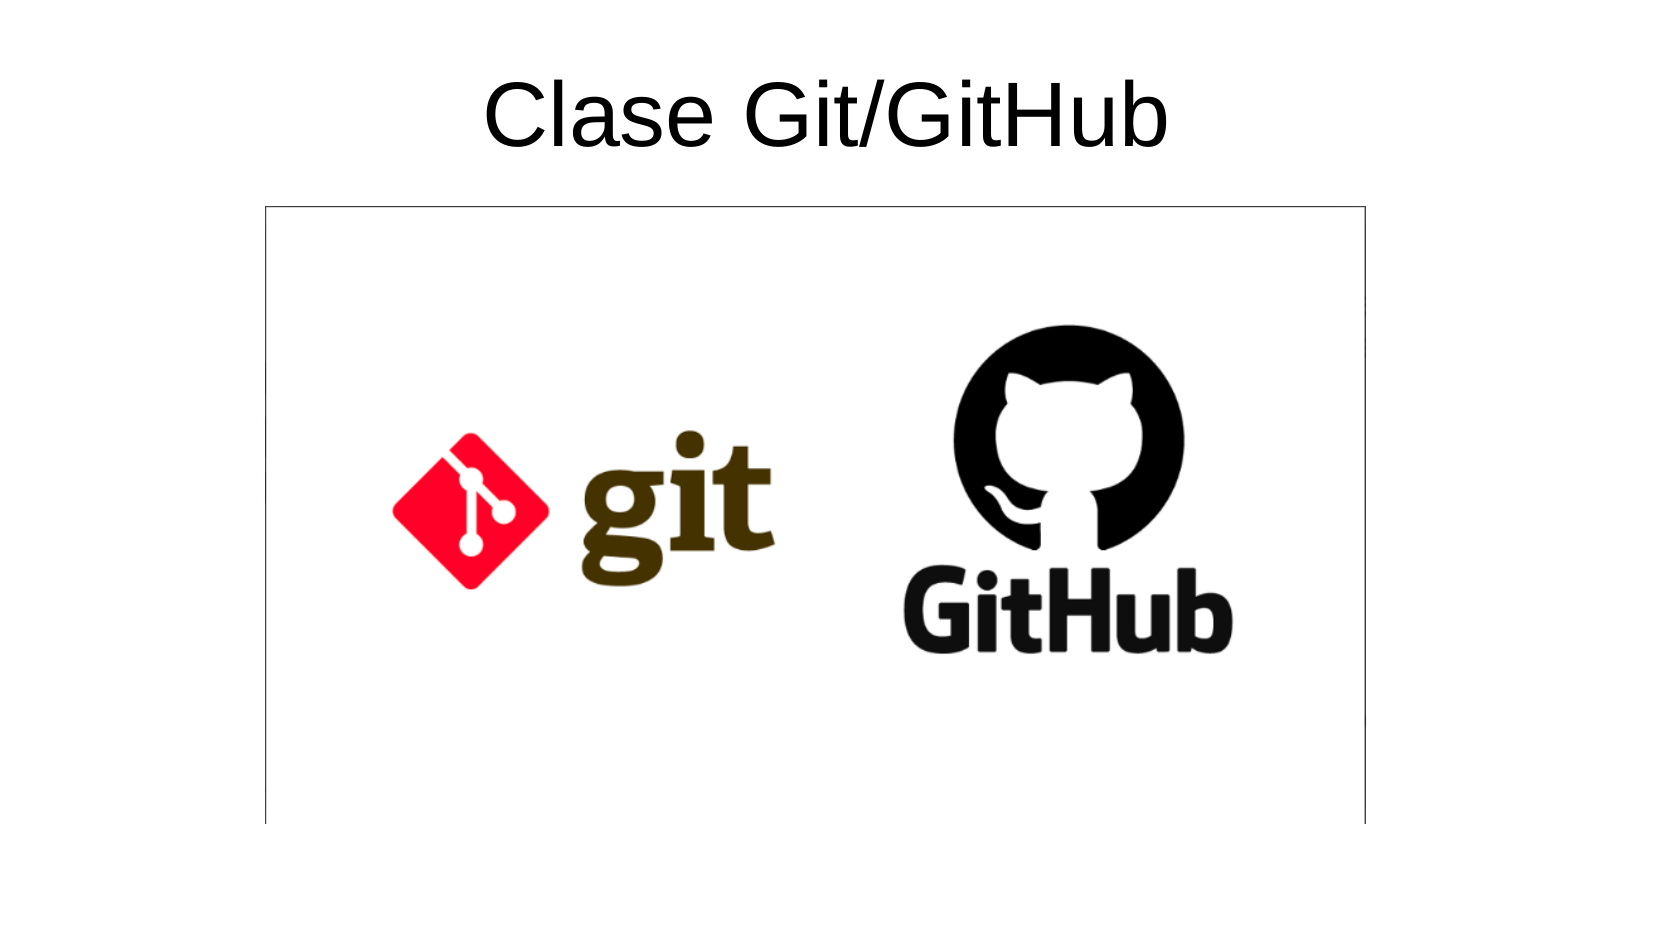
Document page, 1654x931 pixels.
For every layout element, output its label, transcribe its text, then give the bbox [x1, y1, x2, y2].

picture [265, 206, 1366, 824]
title Clase Git/GitHub [82, 37, 1571, 193]
